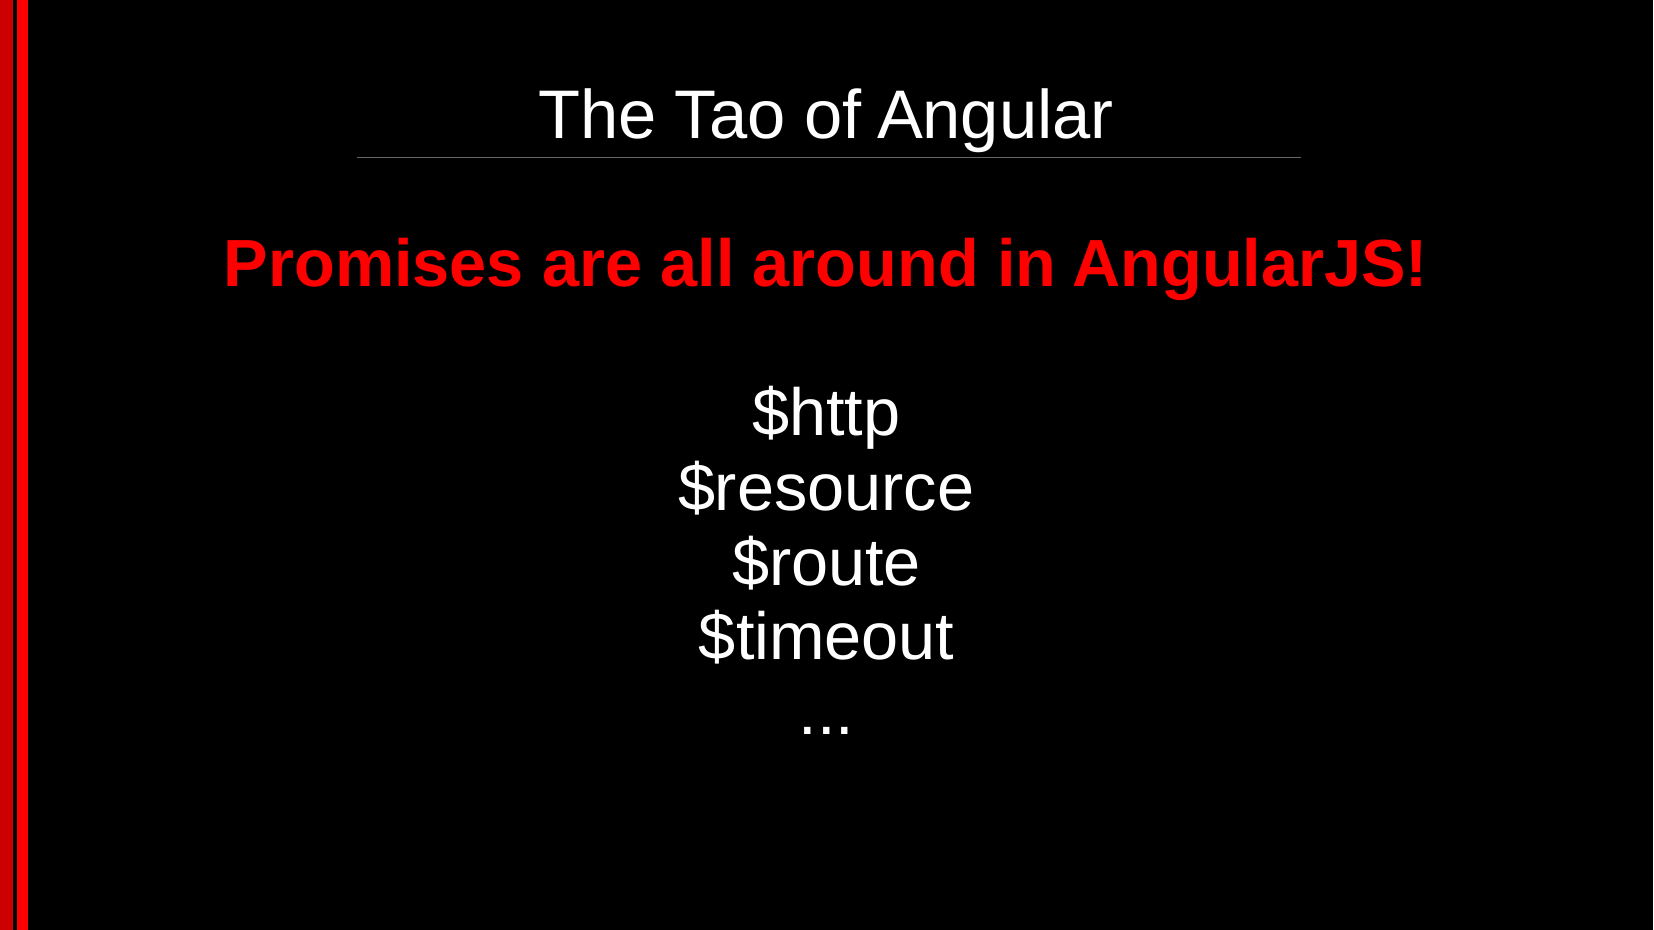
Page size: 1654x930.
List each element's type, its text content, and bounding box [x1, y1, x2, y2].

title The Tao of Angular [82, 36, 1571, 193]
subtitle Promises are all around in AngularJS! $http $resource $route $timeout ... [82, 217, 1571, 757]
